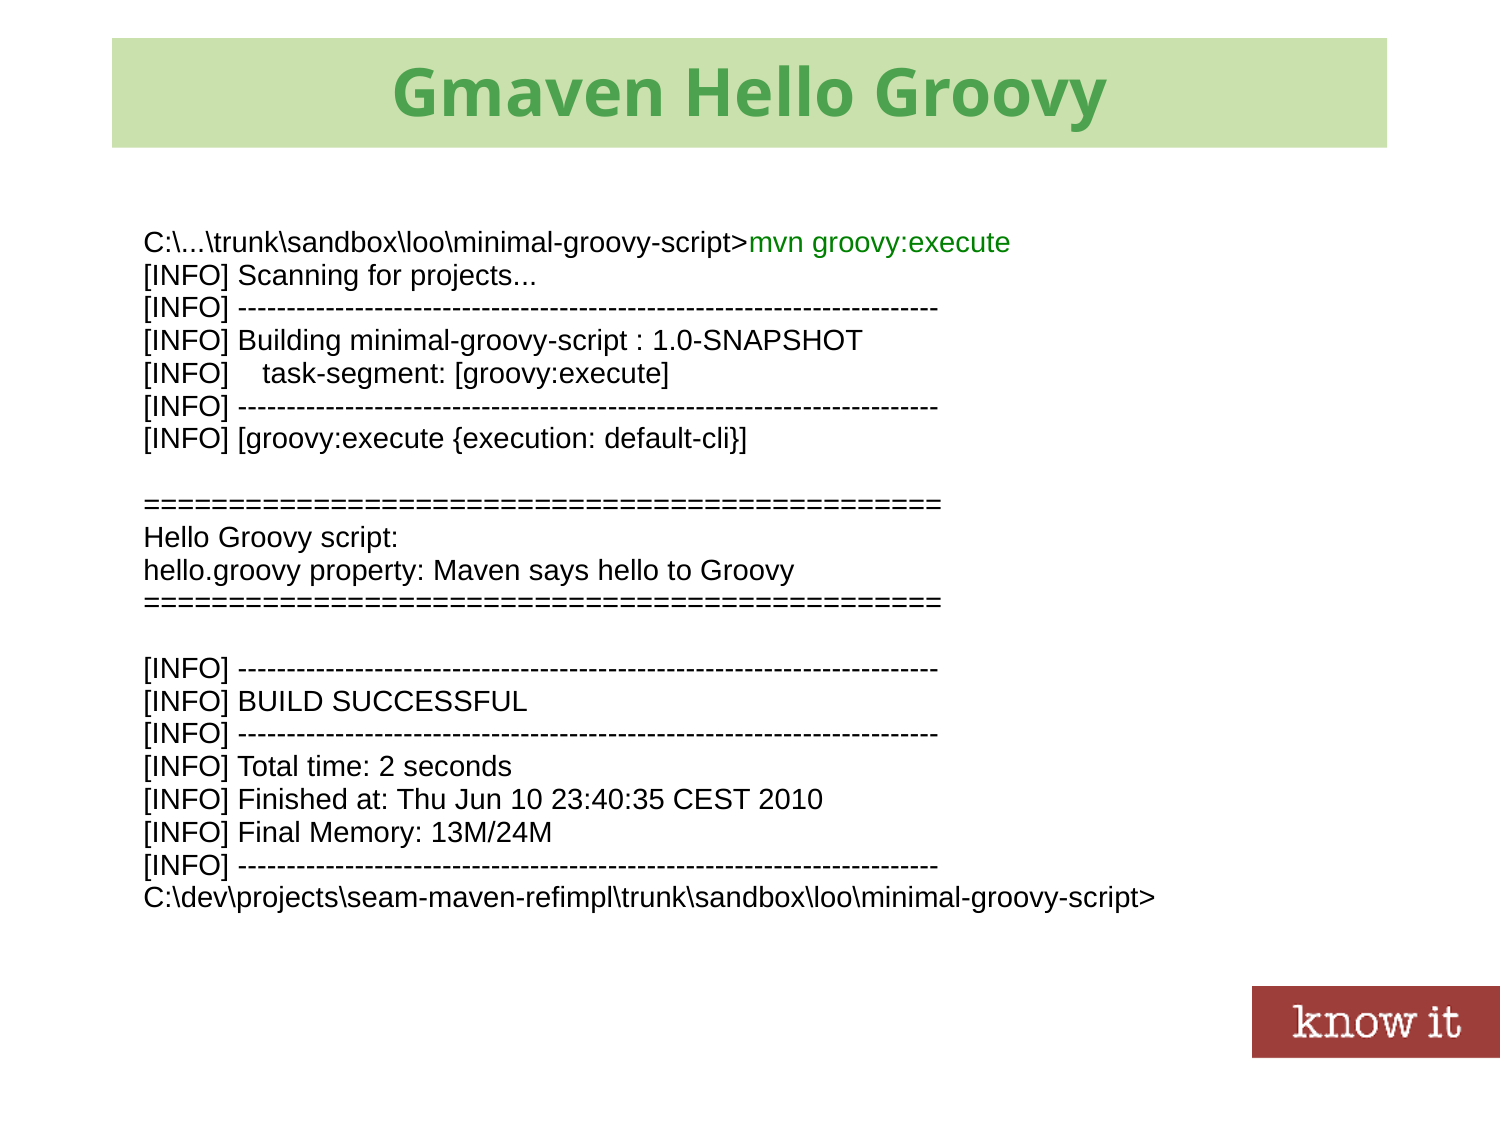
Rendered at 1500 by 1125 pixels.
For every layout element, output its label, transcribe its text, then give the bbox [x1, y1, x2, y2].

text_box Gmaven Hello Groovy [112, 38, 1388, 148]
picture [1252, 986, 1500, 1058]
text_box C:\...\trunk\sandbox\loo\minimal-groovy-script>mvn groovy:execute [INFO] Scanning for projects... [INFO] ------------------------------------------------------------------------ [INFO] Building minimal-groovy-script : 1.0-SNAPSHOT [INFO] task-segment: [groovy:execute] [INFO] ------------------------------------------------------------------------ [INFO] [groovy:execute {execution: default-cli}] =============================================== Hello Groovy script: hello.groovy property: Maven says hello to Groovy =============================================== [INFO] ------------------------------------------------------------------------ [INFO] BUILD SUCCESSFUL [INFO] ------------------------------------------------------------------------ [INFO] Total time: 2 seconds [INFO] Finished at: Thu Jun 10 23:40:35 CEST 2010 [INFO] Final Memory: 13M/24M [INFO] ------------------------------------------------------------------------ C:\dev\projects\seam-maven-refimpl\trunk\sandbox\loo\minimal-groovy-script> [128, 218, 1388, 922]
